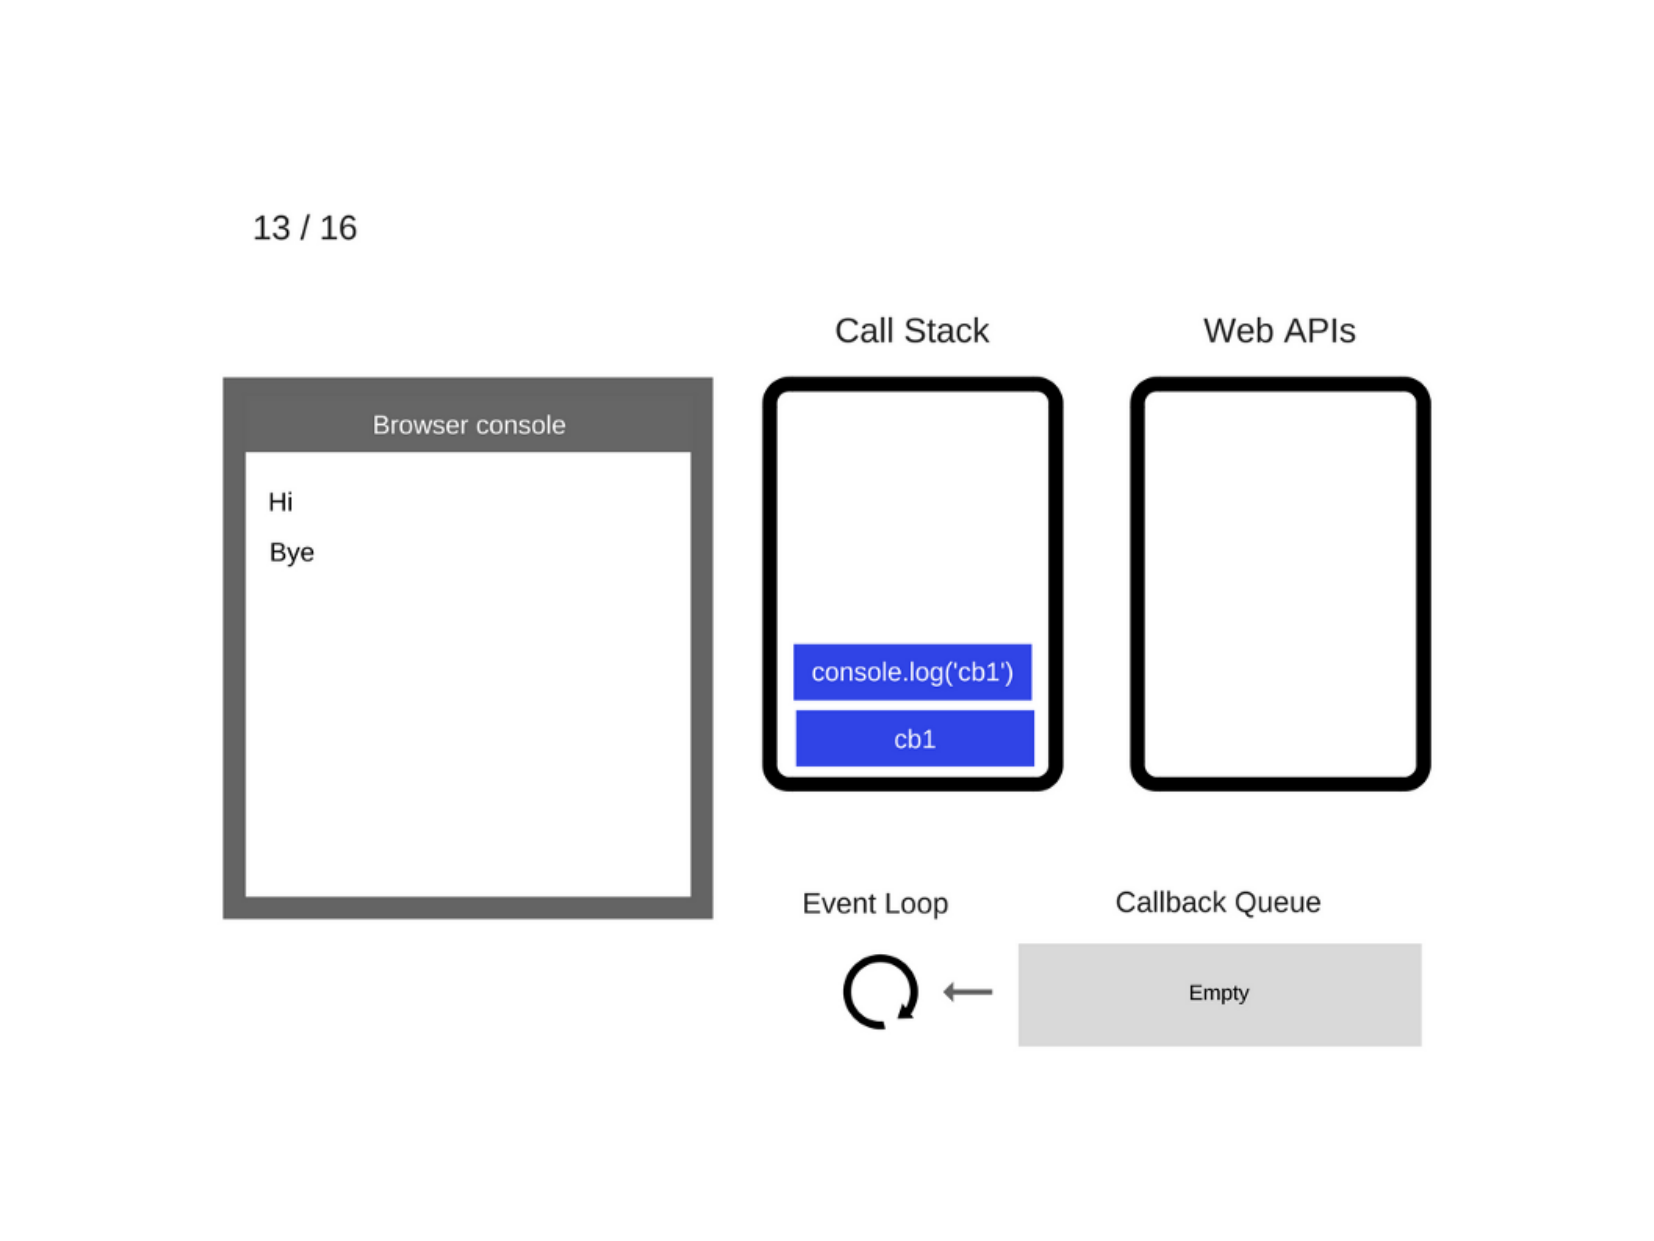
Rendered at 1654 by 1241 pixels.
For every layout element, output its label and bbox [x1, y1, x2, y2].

picture [201, 194, 1452, 1133]
